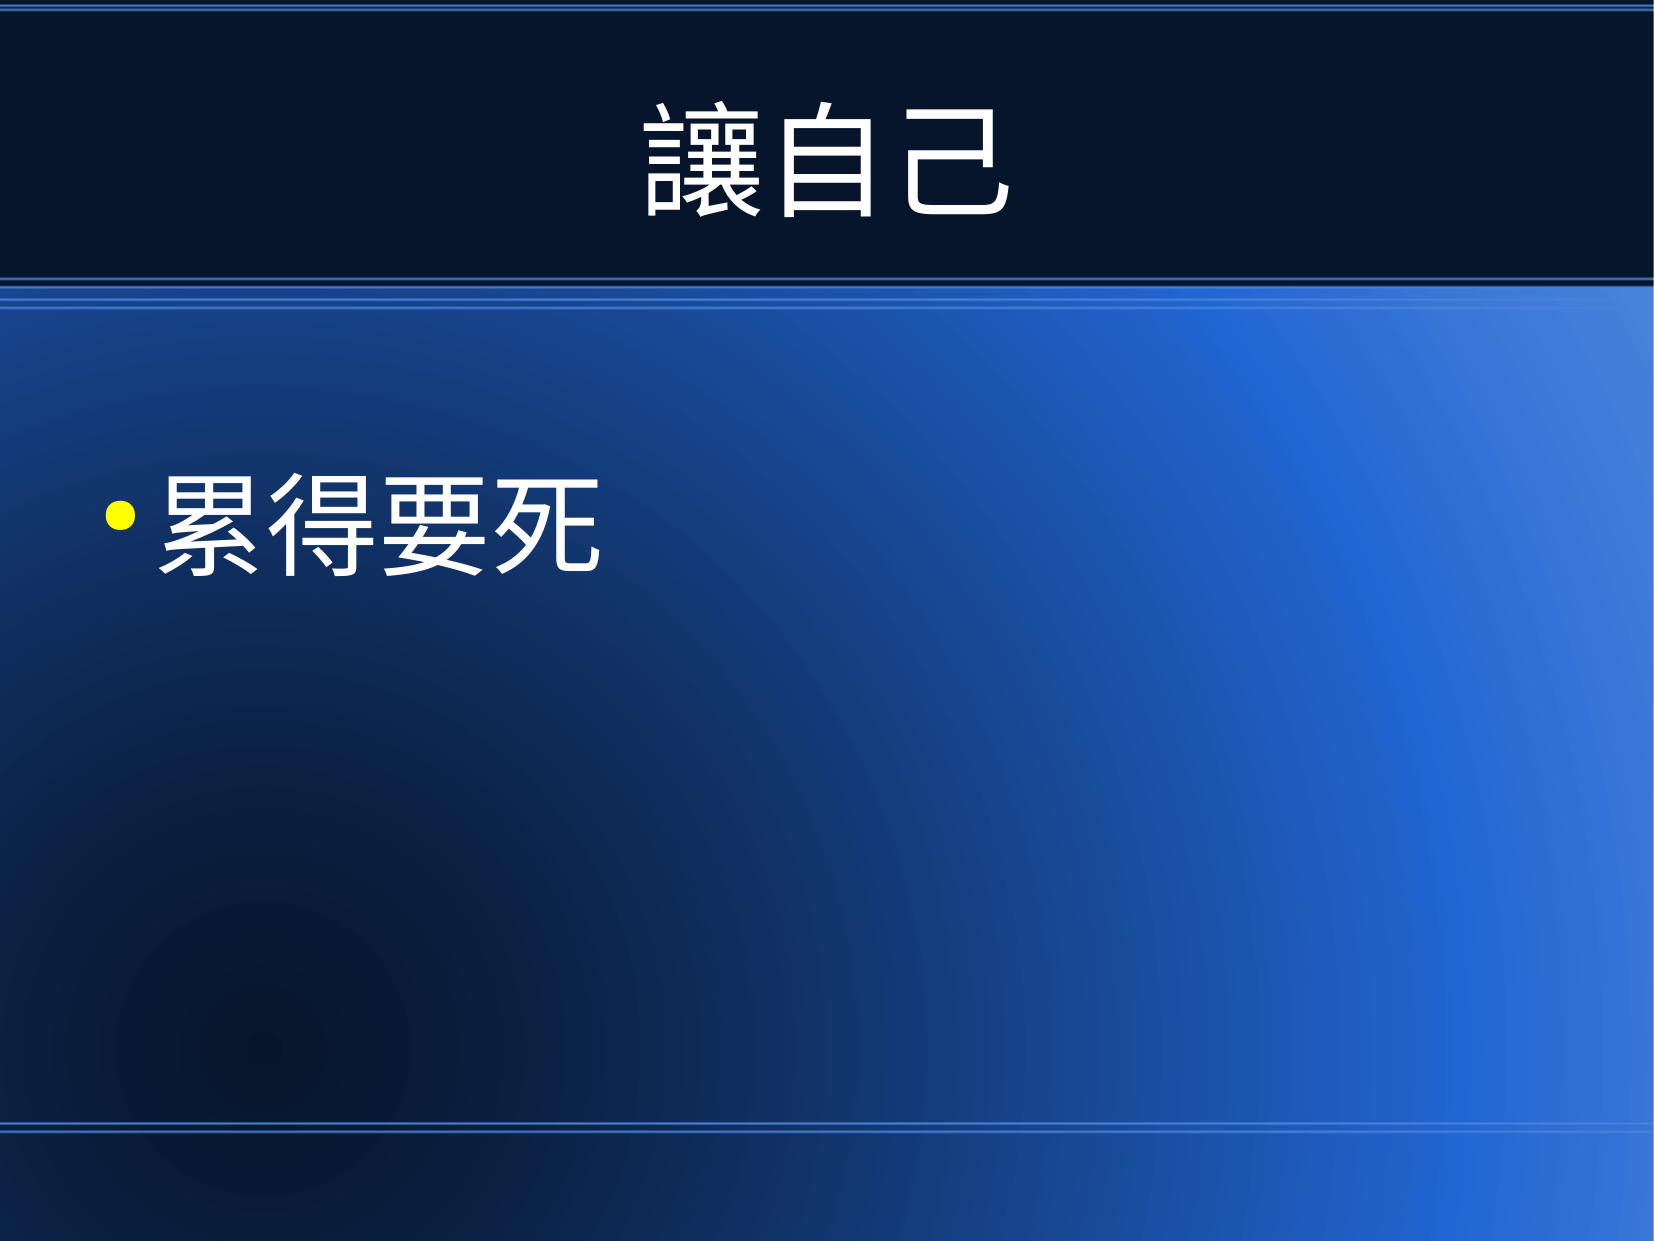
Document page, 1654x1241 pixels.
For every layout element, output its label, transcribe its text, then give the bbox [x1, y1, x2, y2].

picture [0, 0, 1654, 1241]
title 讓自己 [82, 49, 1571, 257]
list 累得要死 [82, 355, 1571, 1241]
